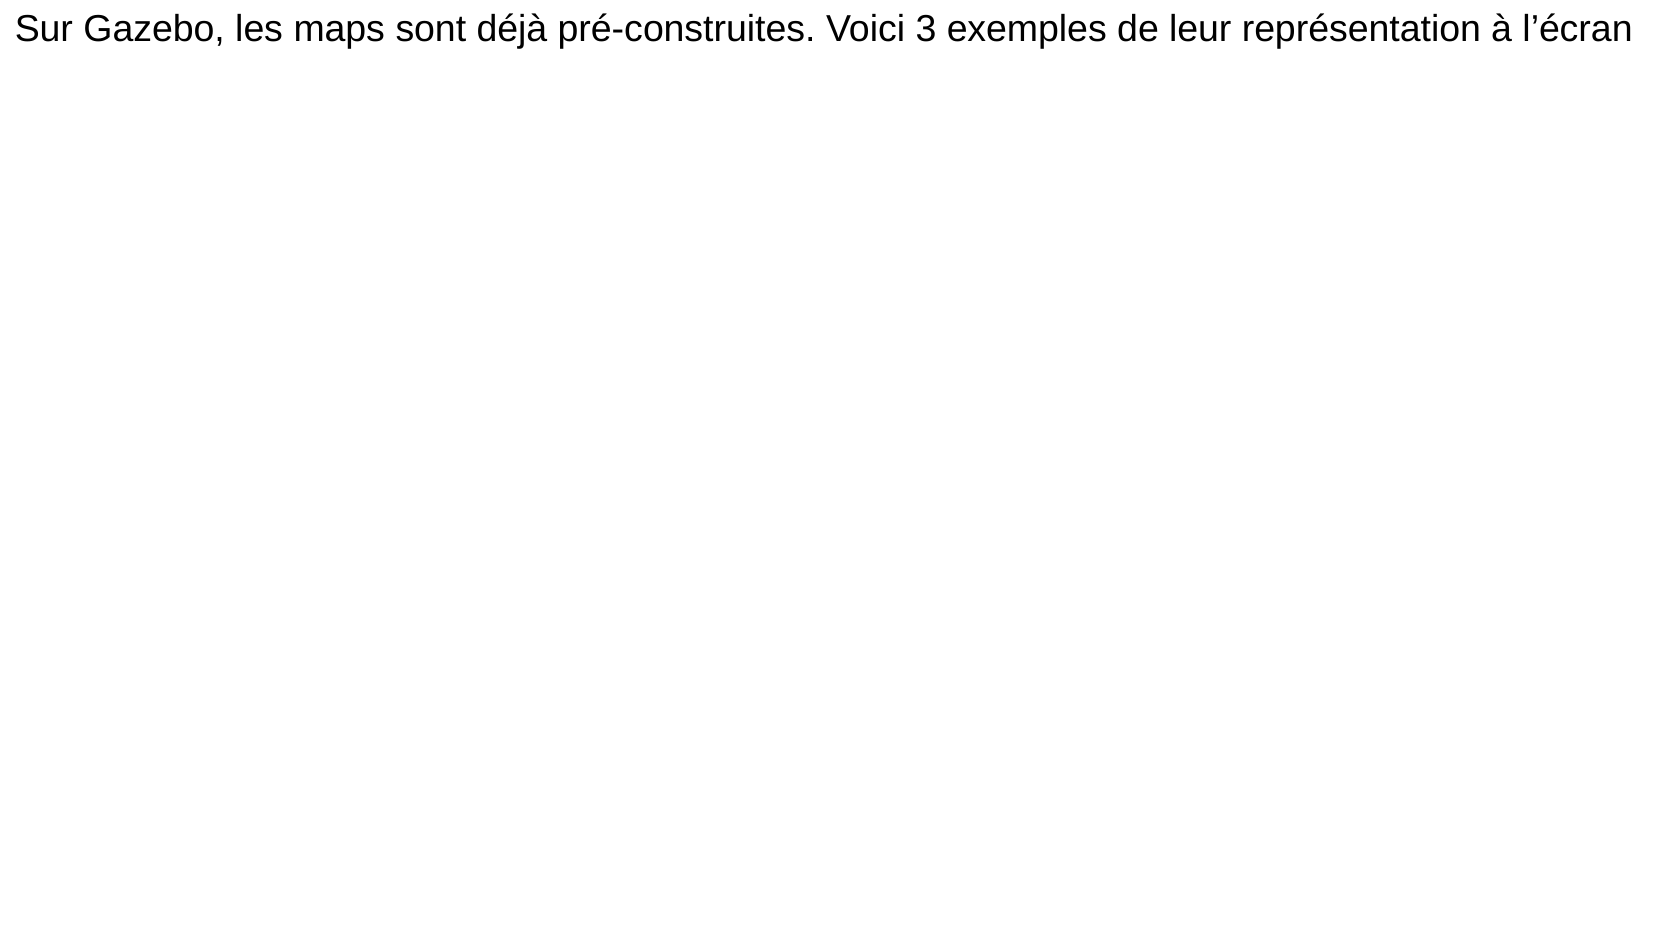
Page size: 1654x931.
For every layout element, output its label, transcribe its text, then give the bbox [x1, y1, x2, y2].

text_box Sur Gazebo, les maps sont déjà pré-construites. Voici 3 exemples de leur représentation à l’écran [0, 0, 1649, 57]
